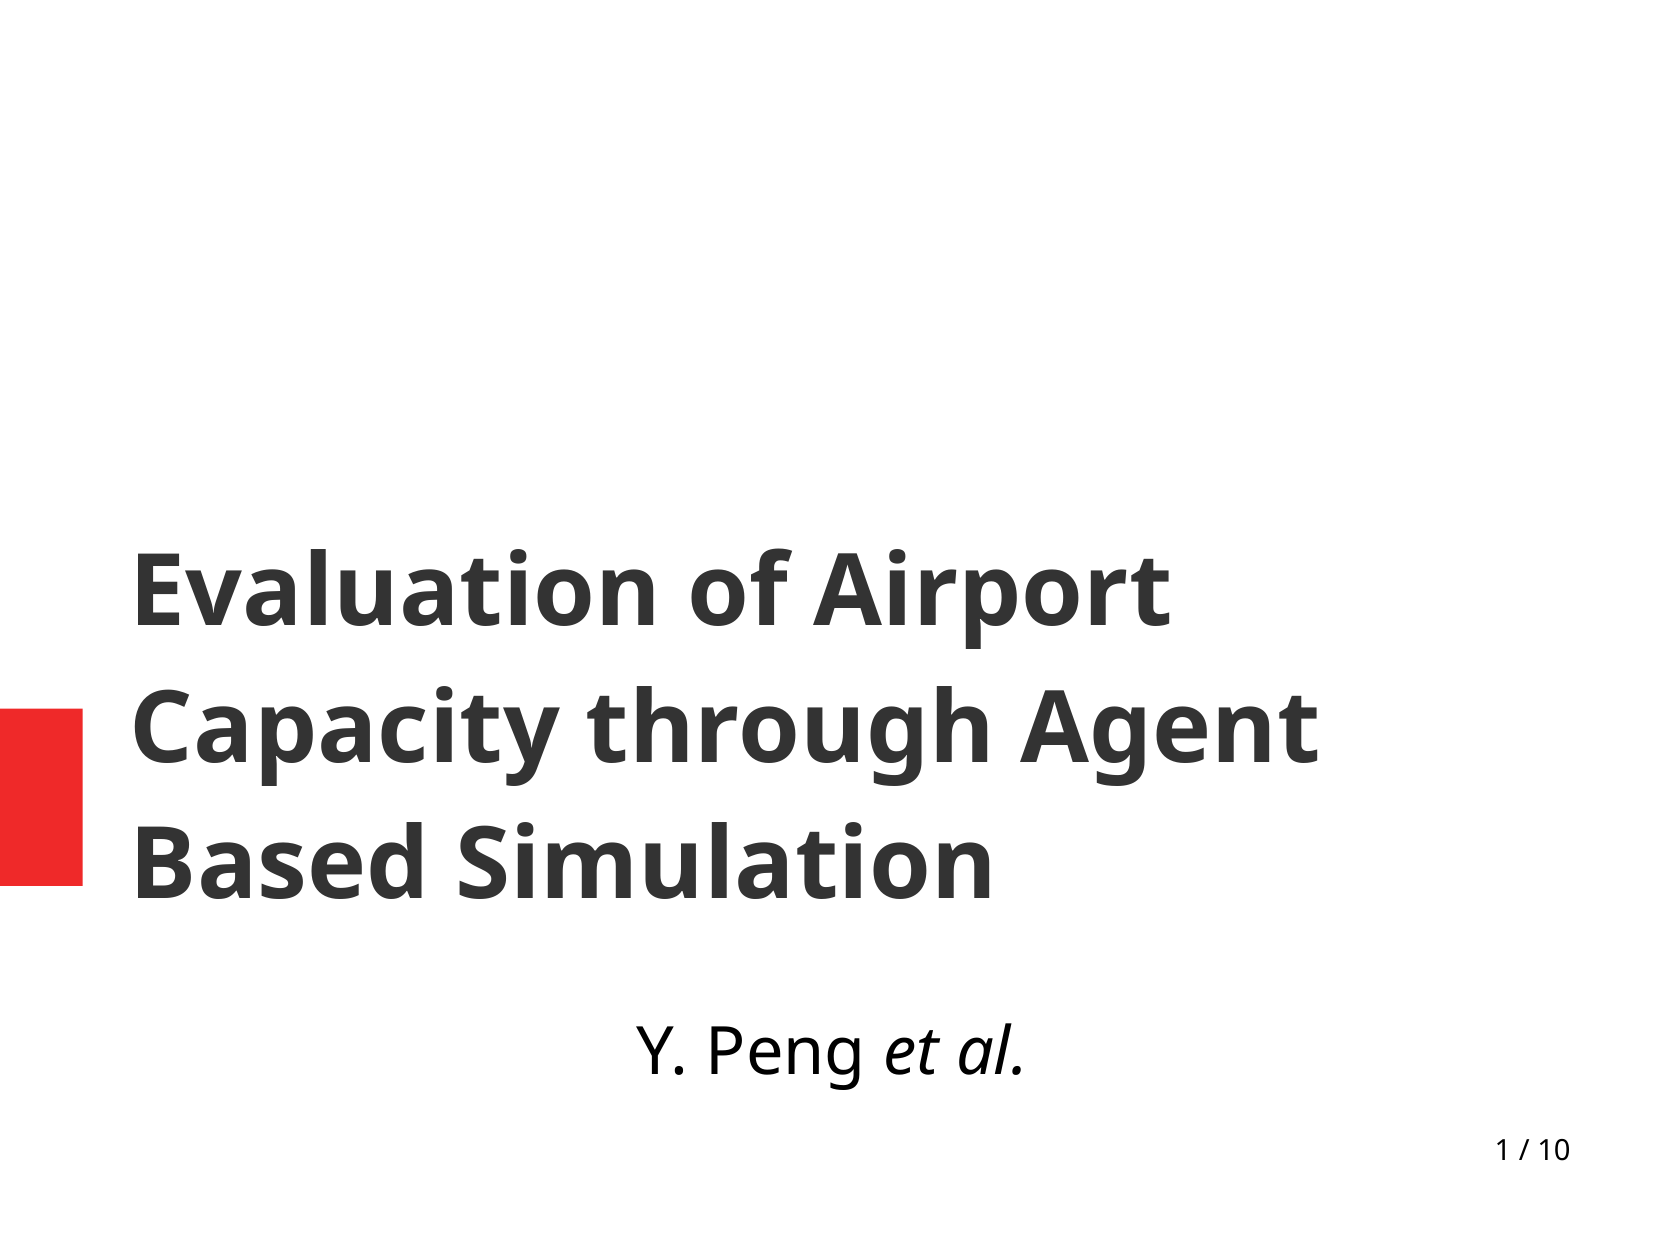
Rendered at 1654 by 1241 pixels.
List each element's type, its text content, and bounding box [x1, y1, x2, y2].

title Evaluation of Airport Capacity through Agent Based Simulation [129, 558, 1536, 968]
subtitle Y. Peng et al. [129, 968, 1536, 1130]
